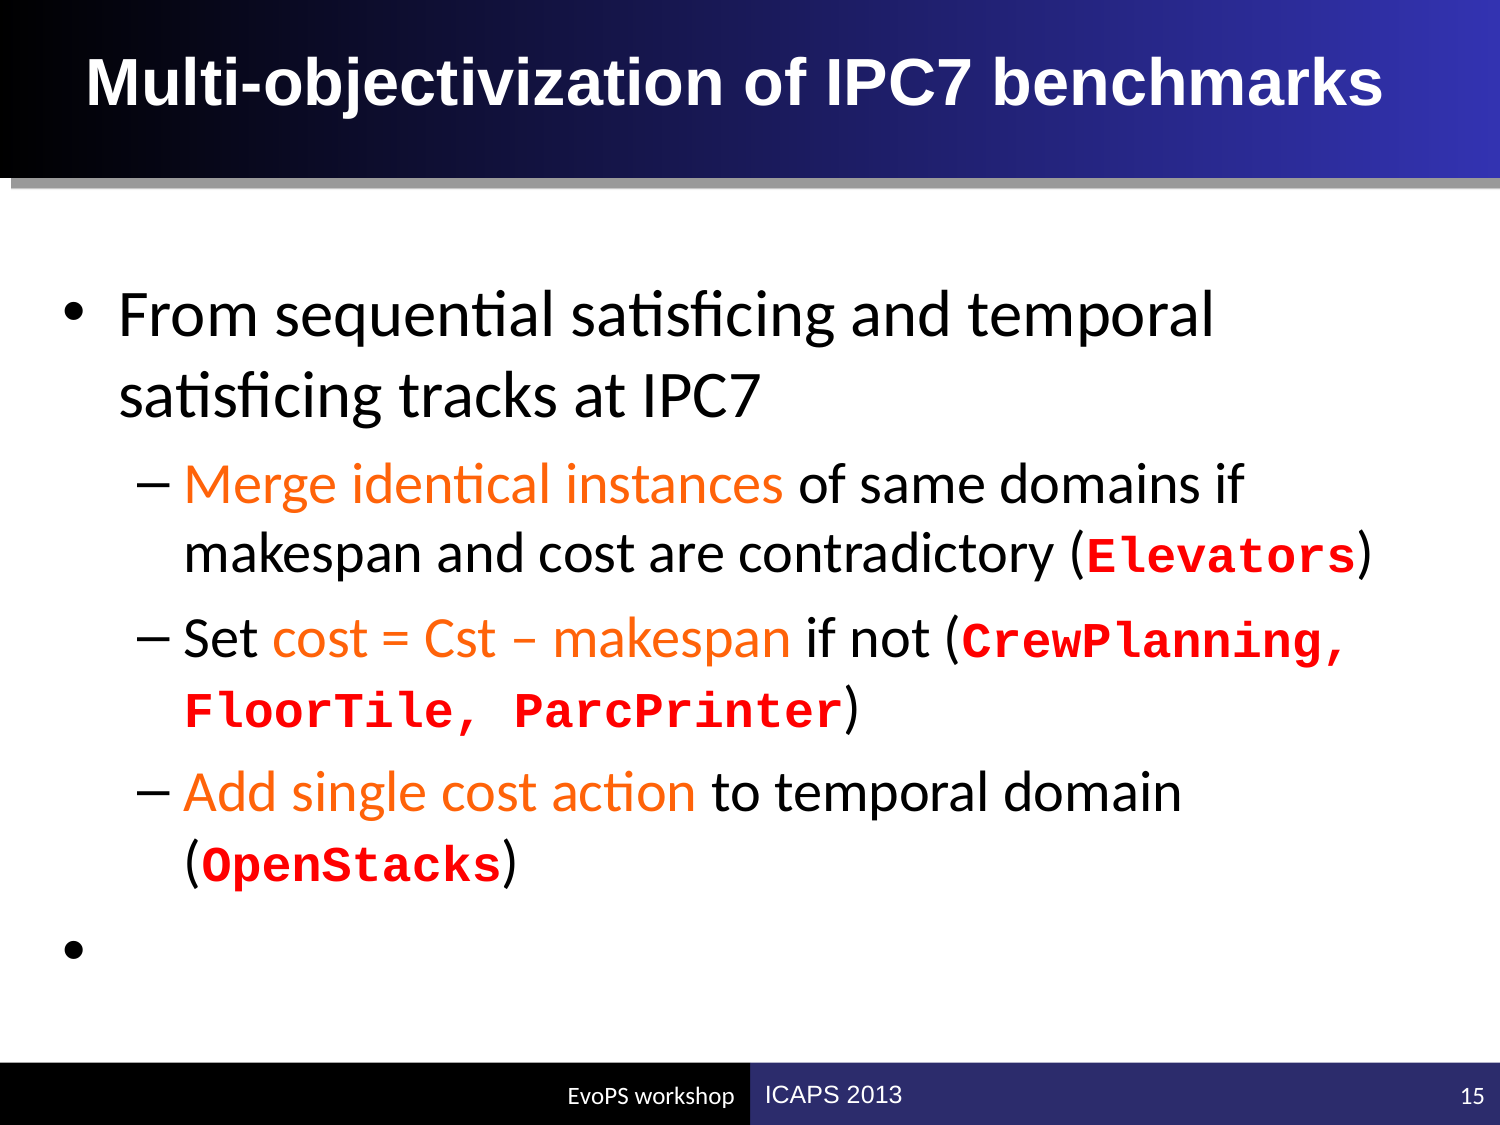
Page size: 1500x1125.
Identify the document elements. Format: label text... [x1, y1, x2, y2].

text_box Multi-objectivization of IPC7 benchmarks [70, 31, 1418, 154]
list From sequential satisficing and temporal satisficing tracks at IPC7 Merge identical instances of same domains if makespan and cost are contradictory (Elevators) Set cost = Cst – makespan if not (CrewPlanning, FloorTile, ParcPrinter) Add single cost action to temporal domain (OpenStacks) [47, 262, 1500, 1087]
